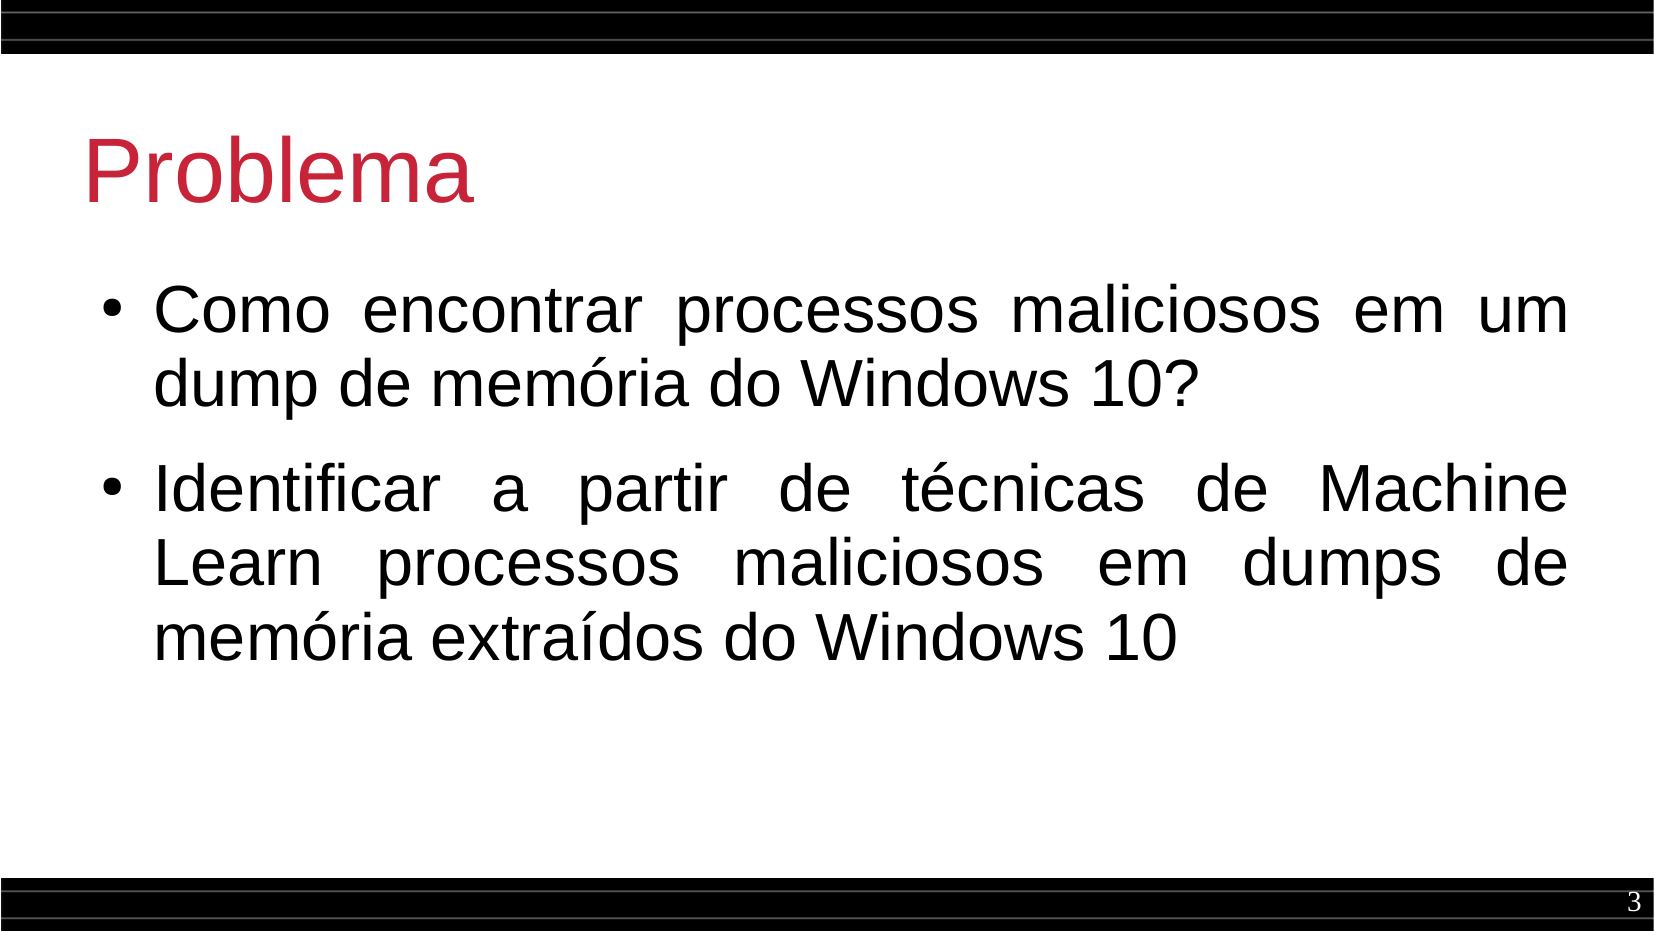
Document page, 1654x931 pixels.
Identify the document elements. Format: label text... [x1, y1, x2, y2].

picture [1, 878, 1654, 931]
picture [1, 0, 1654, 54]
list Como encontrar processos maliciosos em um dump de memória do Windows 10? Identificar a partir de técnicas de Machine Learn processos maliciosos em dumps de memória extraídos do Windows 10 [82, 271, 1571, 733]
title Problema [82, 92, 1571, 249]
